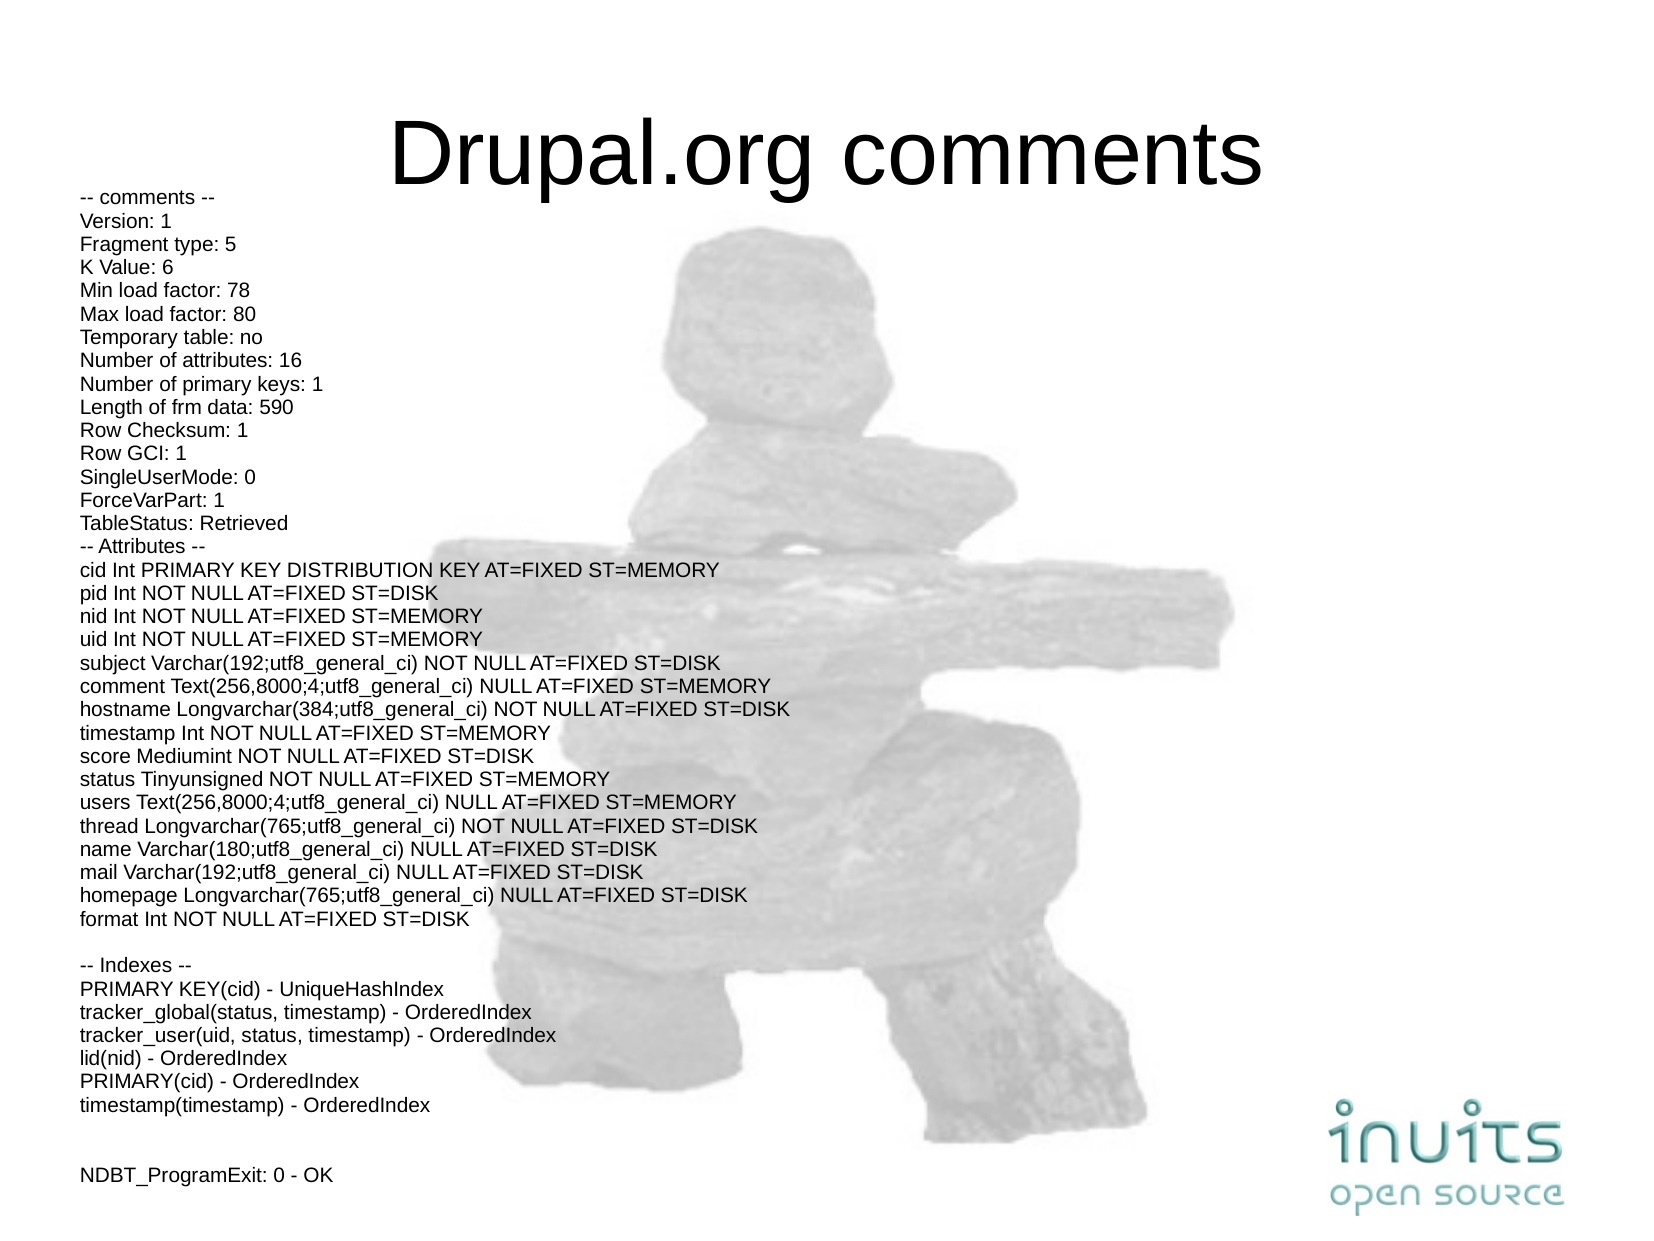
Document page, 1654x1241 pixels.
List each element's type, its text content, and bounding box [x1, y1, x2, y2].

subtitle -- comments -- Version: 1 Fragment type: 5 K Value: 6 Min load factor: 78 Max load factor: 80 Temporary table: no Number of attributes: 16 Number of primary keys: 1 Length of frm data: 590 Row Checksum: 1 Row GCI: 1 SingleUserMode: 0 ForceVarPart: 1 TableStatus: Retrieved -- Attributes -- cid Int PRIMARY KEY DISTRIBUTION KEY AT=FIXED ST=MEMORY pid Int NOT NULL AT=FIXED ST=DISK nid Int NOT NULL AT=FIXED ST=MEMORY uid Int NOT NULL AT=FIXED ST=MEMORY subject Varchar(192;utf8_general_ci) NOT NULL AT=FIXED ST=DISK comment Text(256,8000;4;utf8_general_ci) NULL AT=FIXED ST=MEMORY hostname Longvarchar(384;utf8_general_ci) NOT NULL AT=FIXED ST=DISK timestamp Int NOT NULL AT=FIXED ST=MEMORY score Mediumint NOT NULL AT=FIXED ST=DISK status Tinyunsigned NOT NULL AT=FIXED ST=MEMORY users Text(256,8000;4;utf8_general_ci) NULL AT=FIXED ST=MEMORY thread Longvarchar(765;utf8_general_ci) NOT NULL AT=FIXED ST=DISK name Varchar(180;utf8_general_ci) NULL AT=FIXED ST=DISK mail Varchar(192;utf8_general_ci) NULL AT=FIXED ST=DISK homepage Longvarchar(765;utf8_general_ci) NULL AT=FIXED ST=DISK format Int NOT NULL AT=FIXED ST=DISK -- Indexes -- PRIMARY KEY(cid) - UniqueHashIndex tracker_global(status, timestamp) - OrderedIndex tracker_user(uid, status, timestamp) - OrderedIndex lid(nid) - OrderedIndex PRIMARY(cid) - OrderedIndex timestamp(timestamp) - OrderedIndex NDBT_ProgramExit: 0 - OK [79, 186, 1568, 1210]
title Drupal.org comments [82, 49, 1571, 257]
picture [1327, 1210, 1566, 1216]
